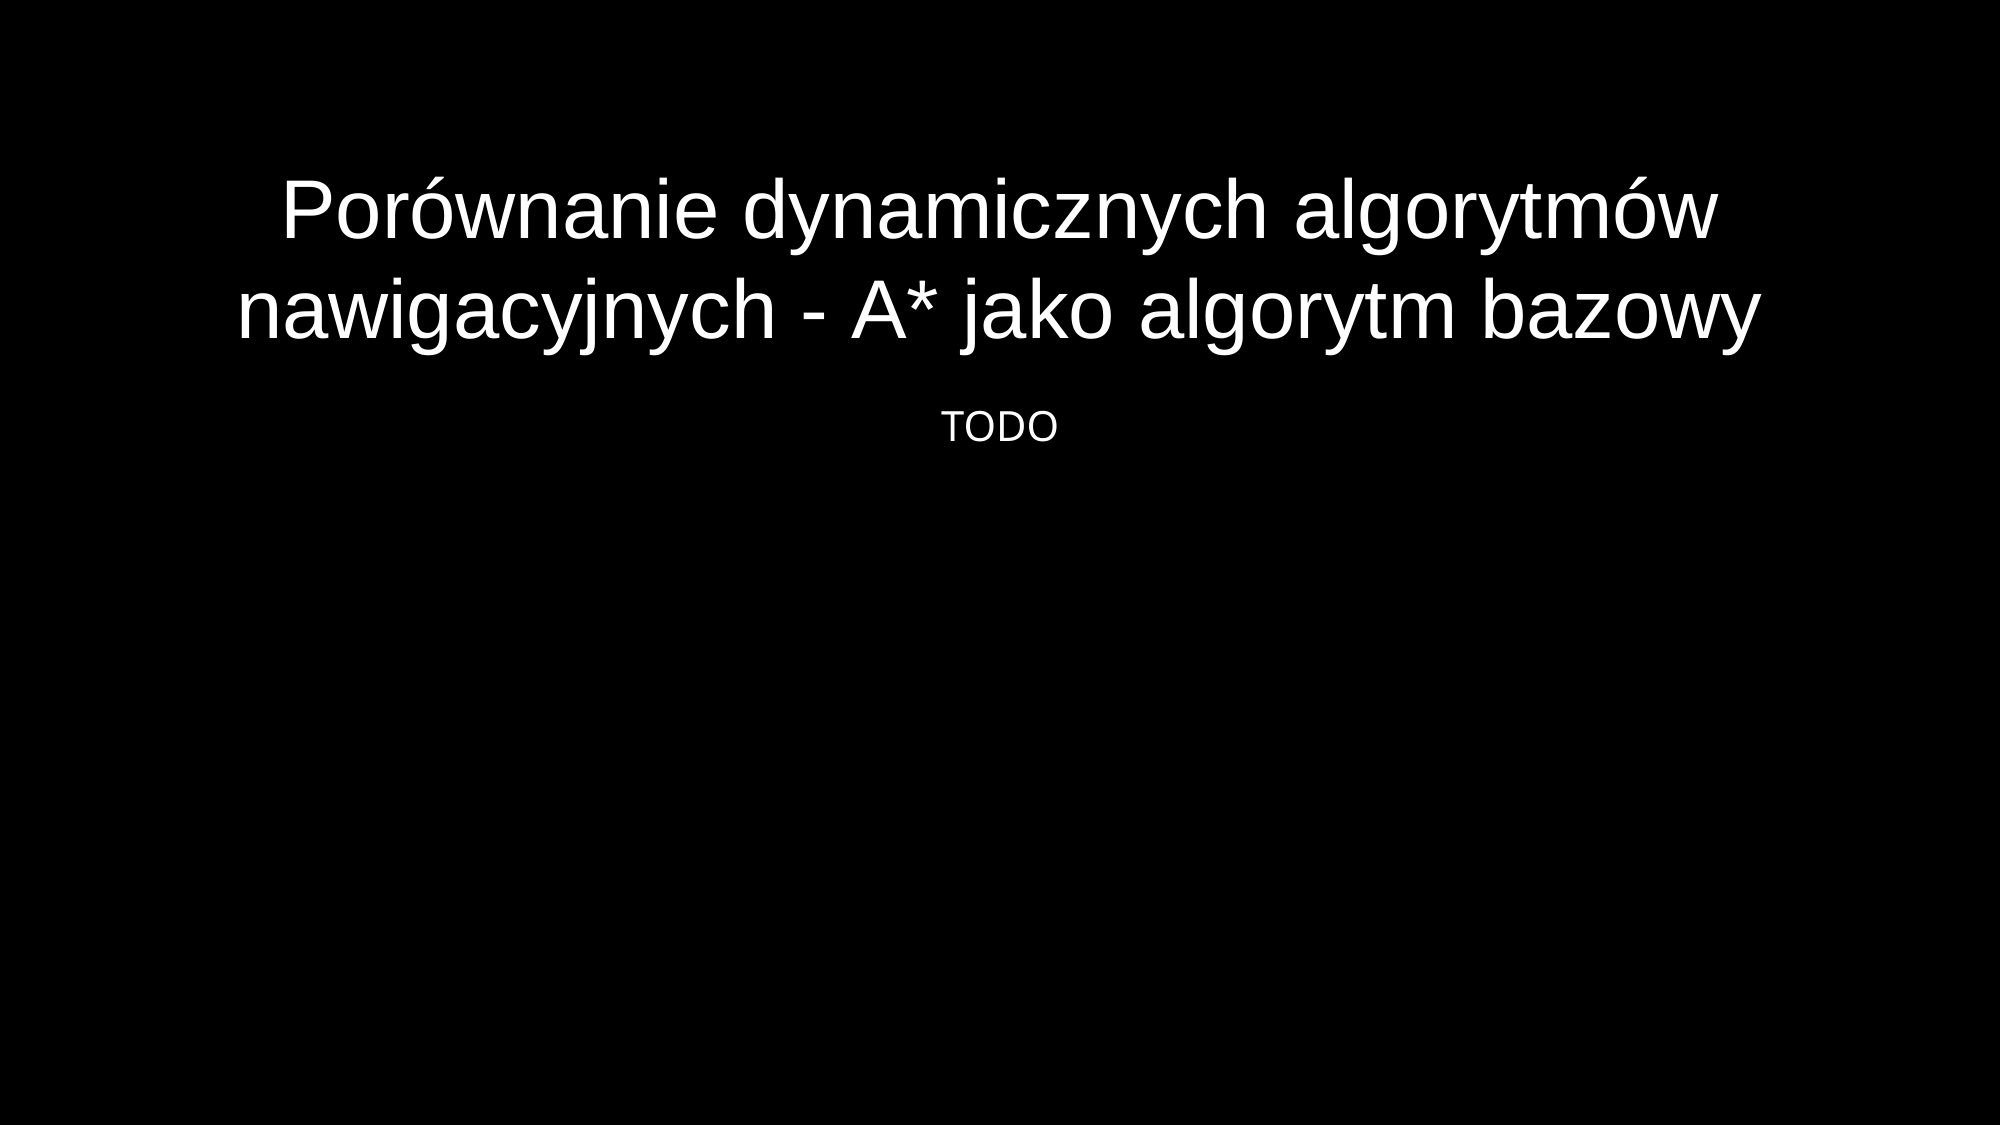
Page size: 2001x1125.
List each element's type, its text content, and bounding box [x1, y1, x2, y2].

title Porównanie dynamicznych algorytmów nawigacyjnych - A* jako algorytm bazowy [187, 143, 1813, 367]
list TODO [187, 382, 1813, 968]
